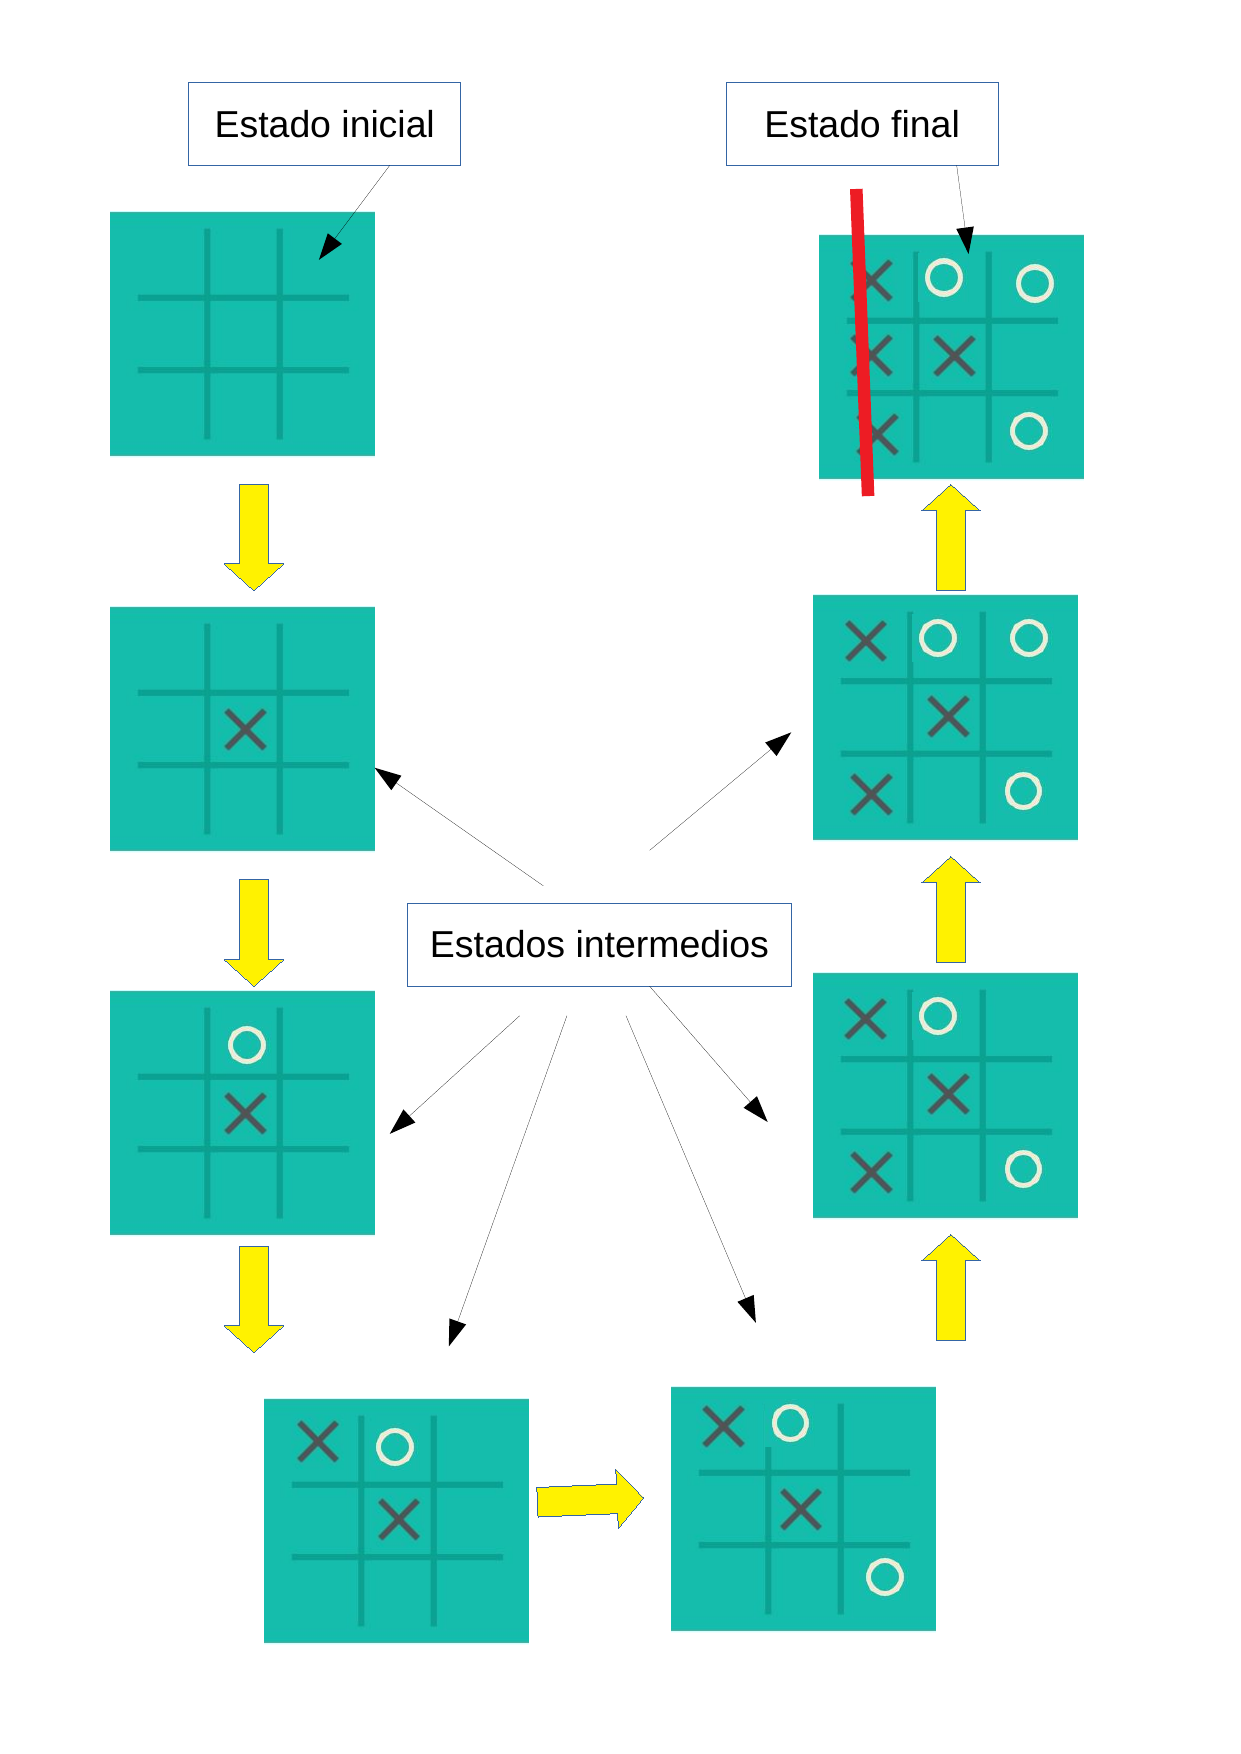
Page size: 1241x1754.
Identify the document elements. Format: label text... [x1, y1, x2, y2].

picture [264, 1398, 529, 1645]
picture [110, 211, 375, 458]
picture [813, 972, 1078, 1220]
text_box [921, 856, 981, 963]
text_box Estados intermedios [407, 903, 792, 987]
picture [110, 990, 375, 1237]
text_box [921, 484, 981, 591]
text_box Estado inicial [188, 82, 461, 166]
picture [110, 606, 375, 853]
text_box [224, 484, 284, 591]
text_box [921, 1234, 981, 1341]
picture [819, 234, 861, 482]
picture [671, 1386, 936, 1633]
text_box [224, 879, 284, 987]
text_box Estado final [726, 82, 999, 166]
text_box [536, 1469, 644, 1529]
text_box [224, 1246, 284, 1353]
picture [813, 594, 1078, 842]
picture [865, 234, 1084, 482]
